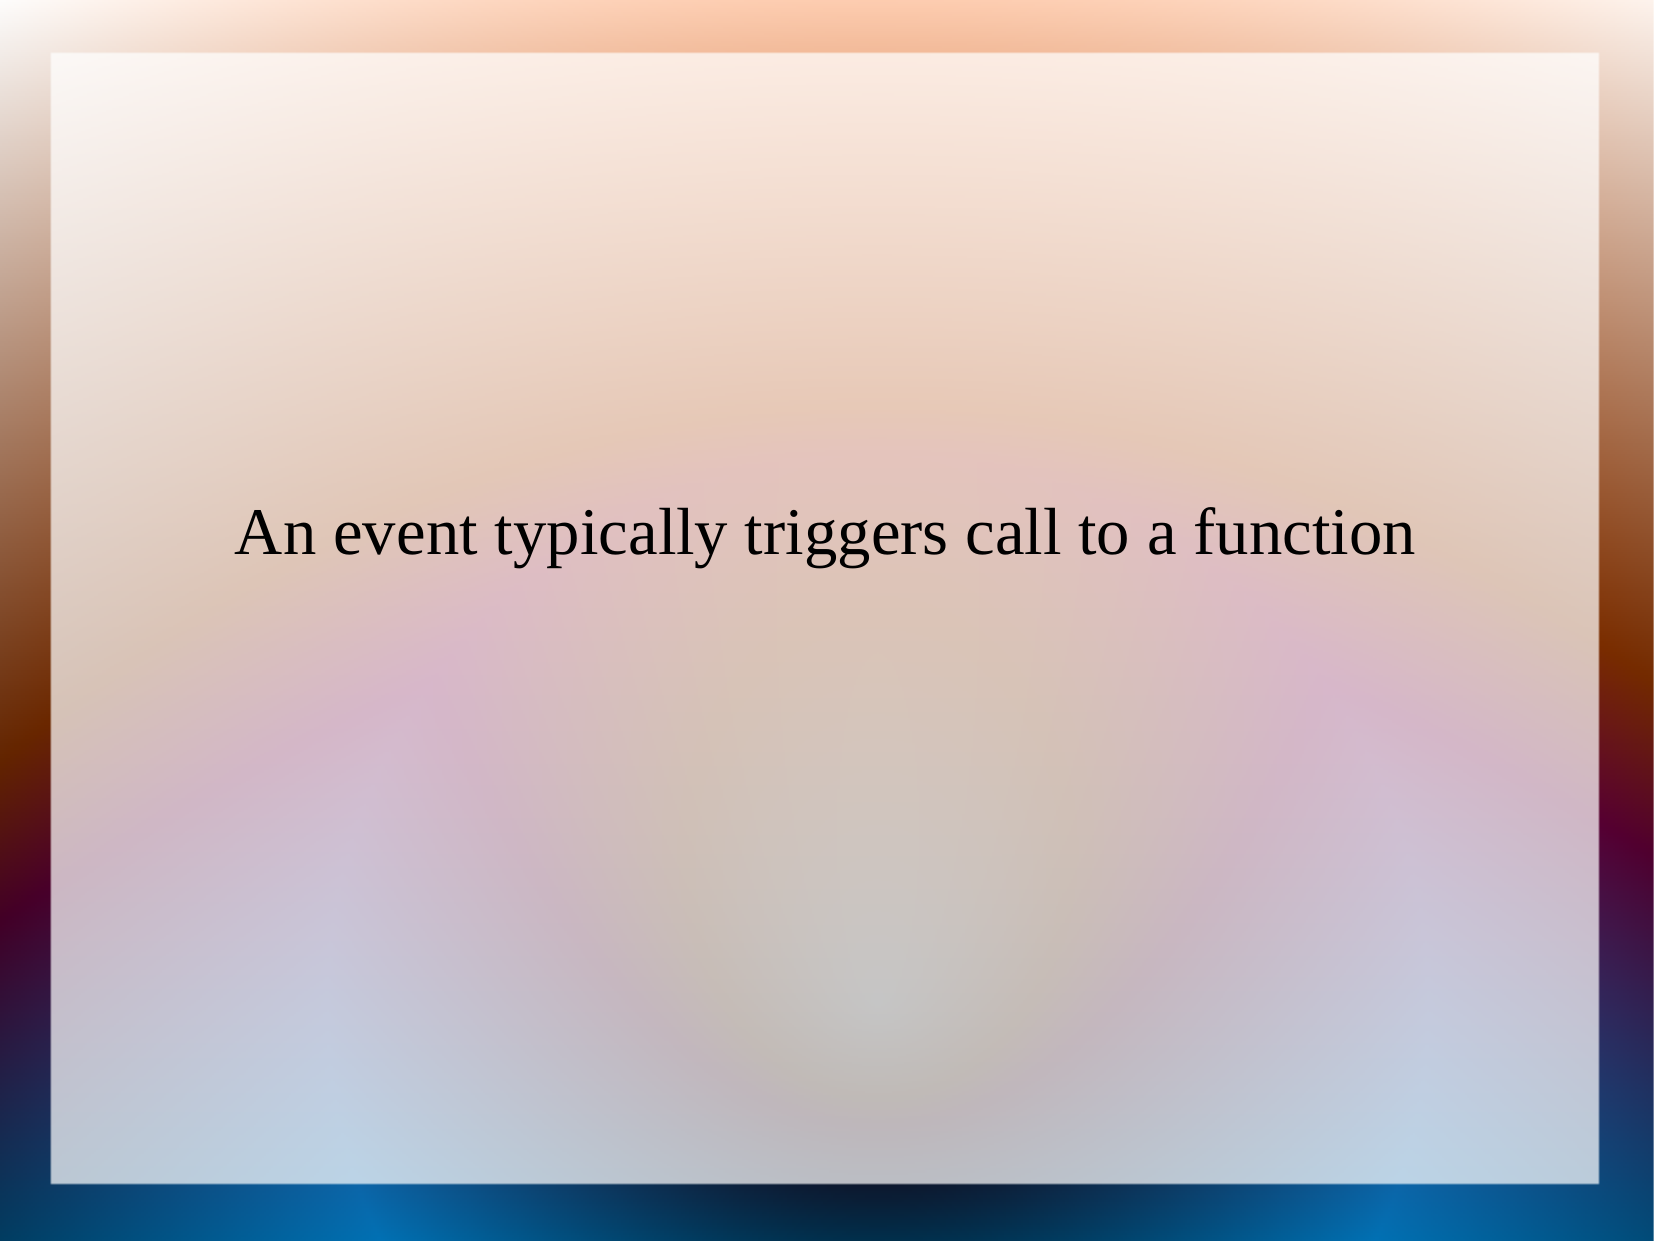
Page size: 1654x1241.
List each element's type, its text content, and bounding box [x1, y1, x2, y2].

picture [0, 0, 1654, 1241]
subtitle An event typically triggers call to a function [82, 55, 1571, 1010]
